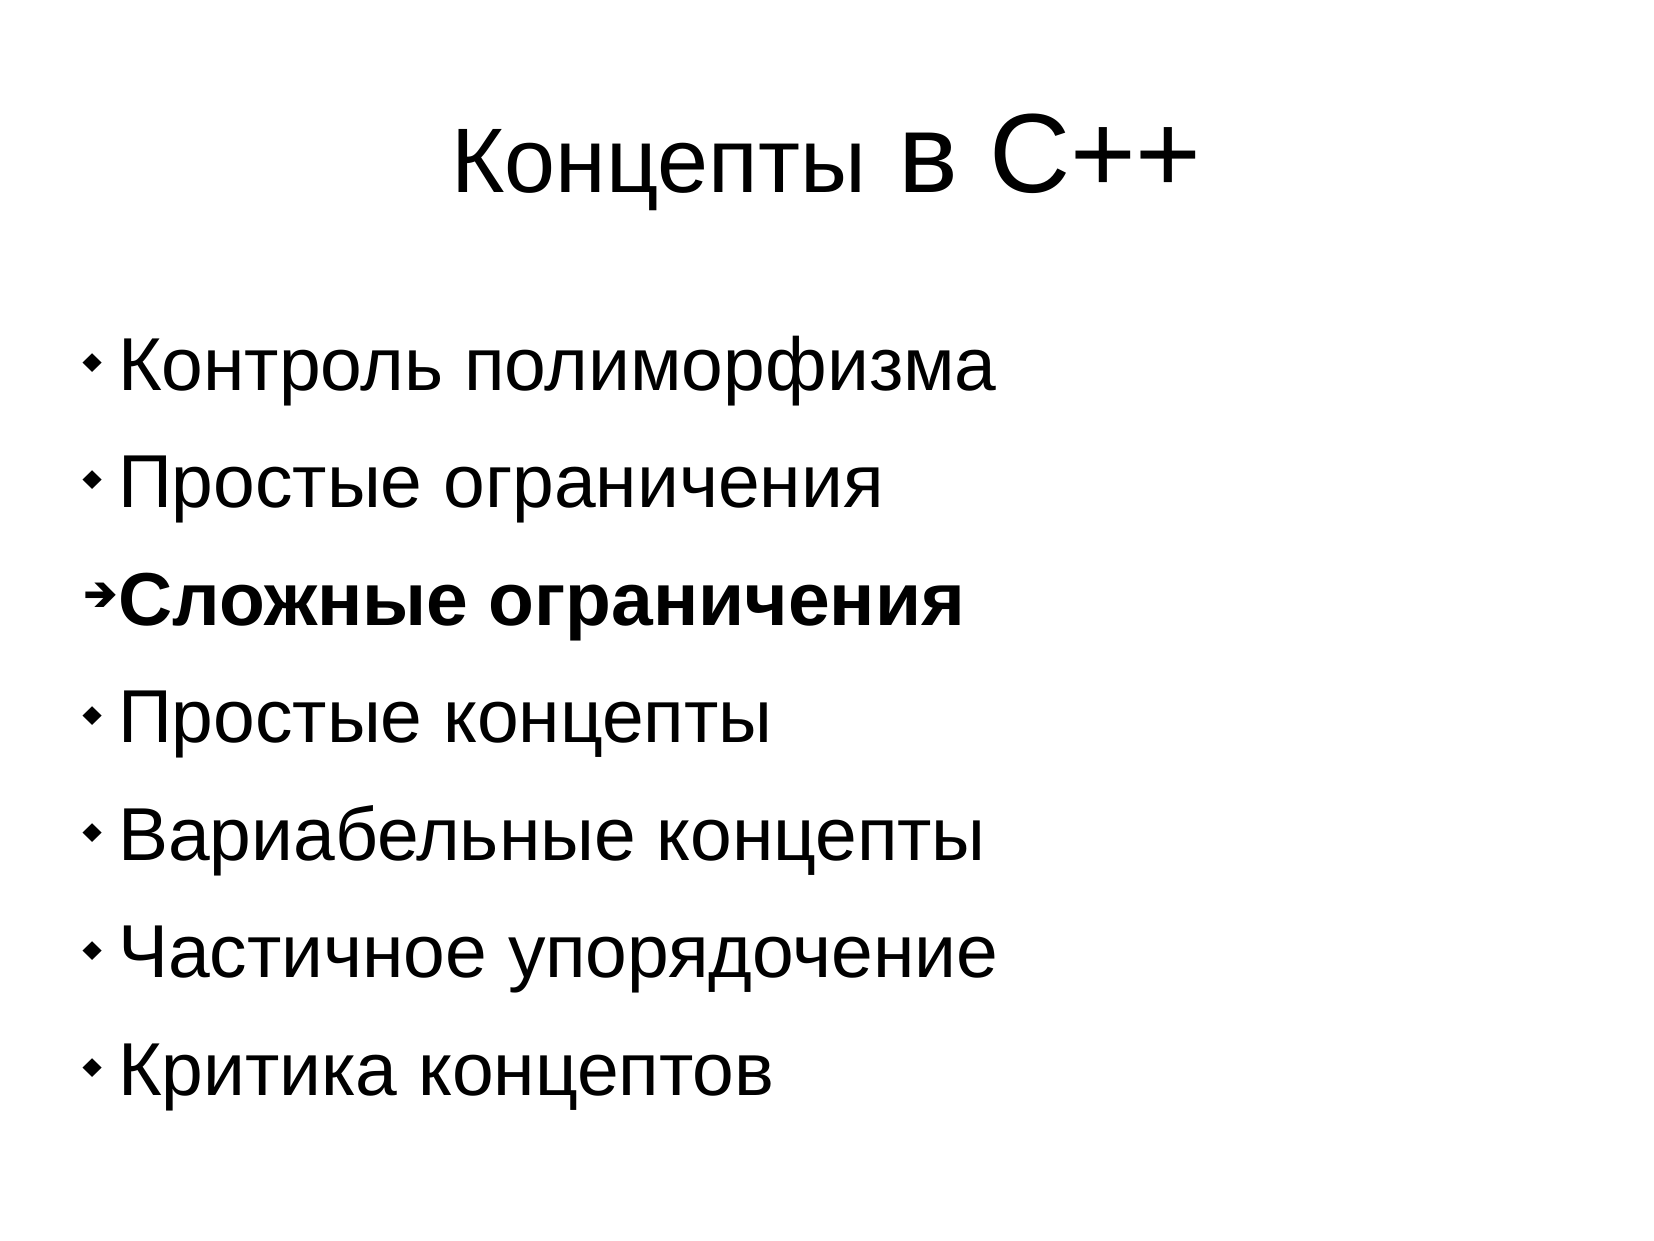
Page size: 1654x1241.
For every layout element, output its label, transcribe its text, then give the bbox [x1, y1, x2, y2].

title Концепты в C++ [82, 49, 1571, 257]
subtitle Контроль полиморфизма Простые ограничения Сложные ограничения Простые концепты Вариабельные концепты Частичное упорядочение Критика концептов [82, 290, 1571, 1111]
